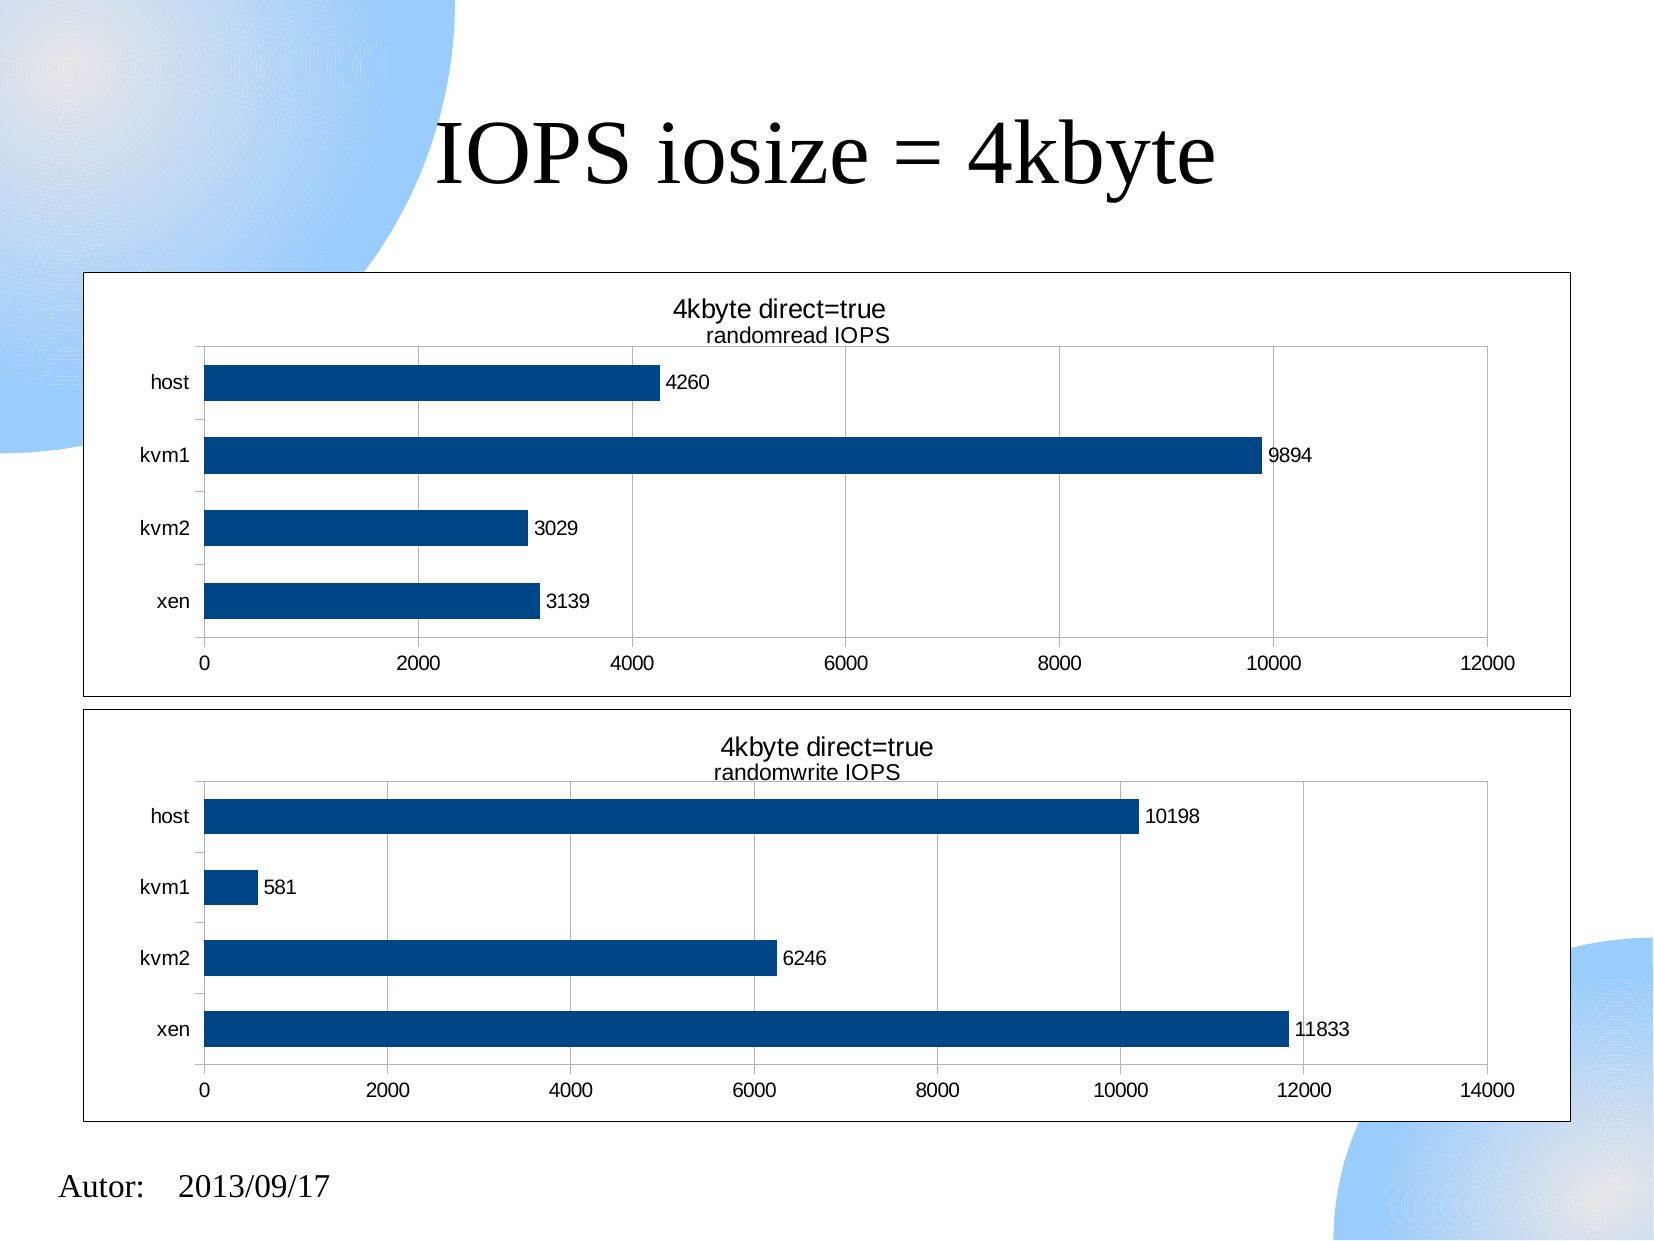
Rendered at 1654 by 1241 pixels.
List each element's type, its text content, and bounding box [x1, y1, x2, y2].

title IOPS iosize = 4kbyte [82, 49, 1571, 257]
chart [82, 271, 1571, 697]
chart [82, 708, 1571, 1123]
